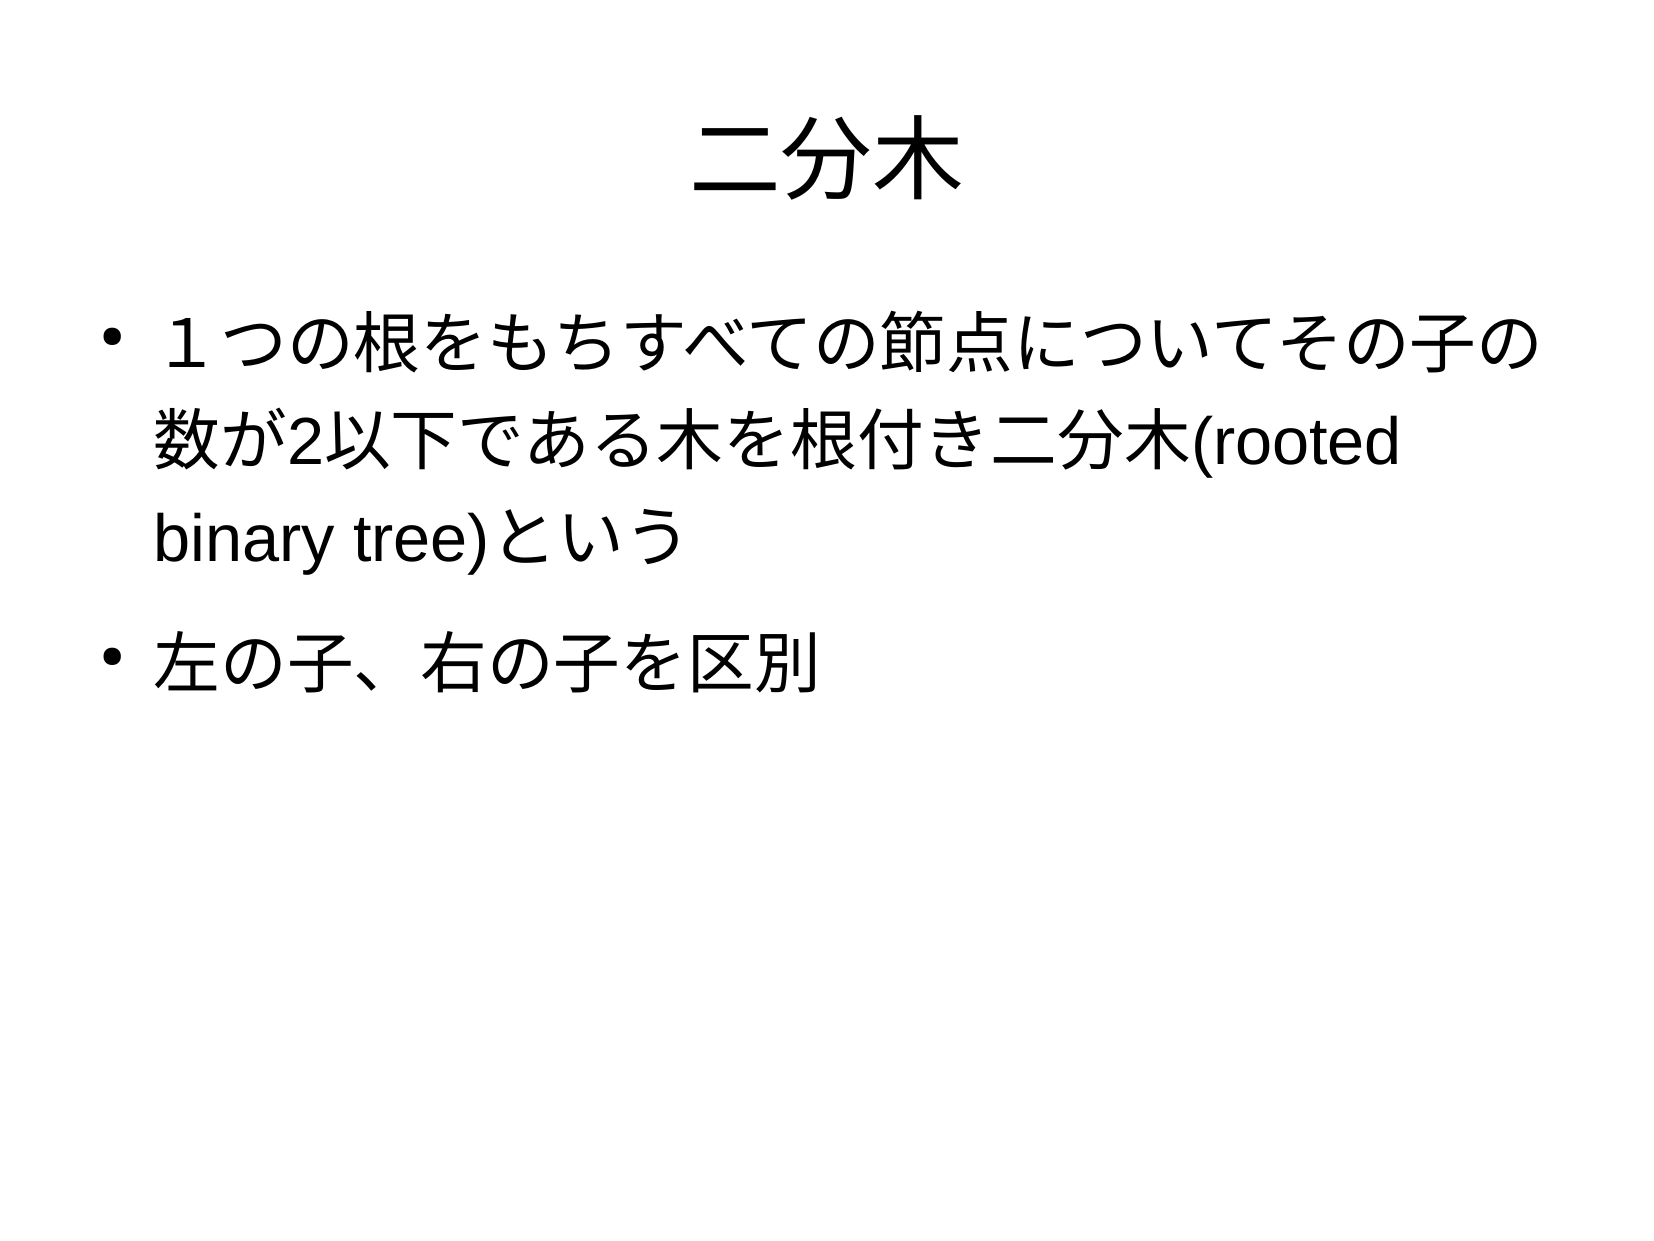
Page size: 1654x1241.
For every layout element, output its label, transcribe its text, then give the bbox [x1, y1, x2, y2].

list １つの根をもちすべての節点についてその子の数が2以下である木を根付き二分木(rooted binary tree)という 左の子、右の子を区別 [82, 290, 1571, 1010]
title 二分木 [82, 49, 1571, 257]
